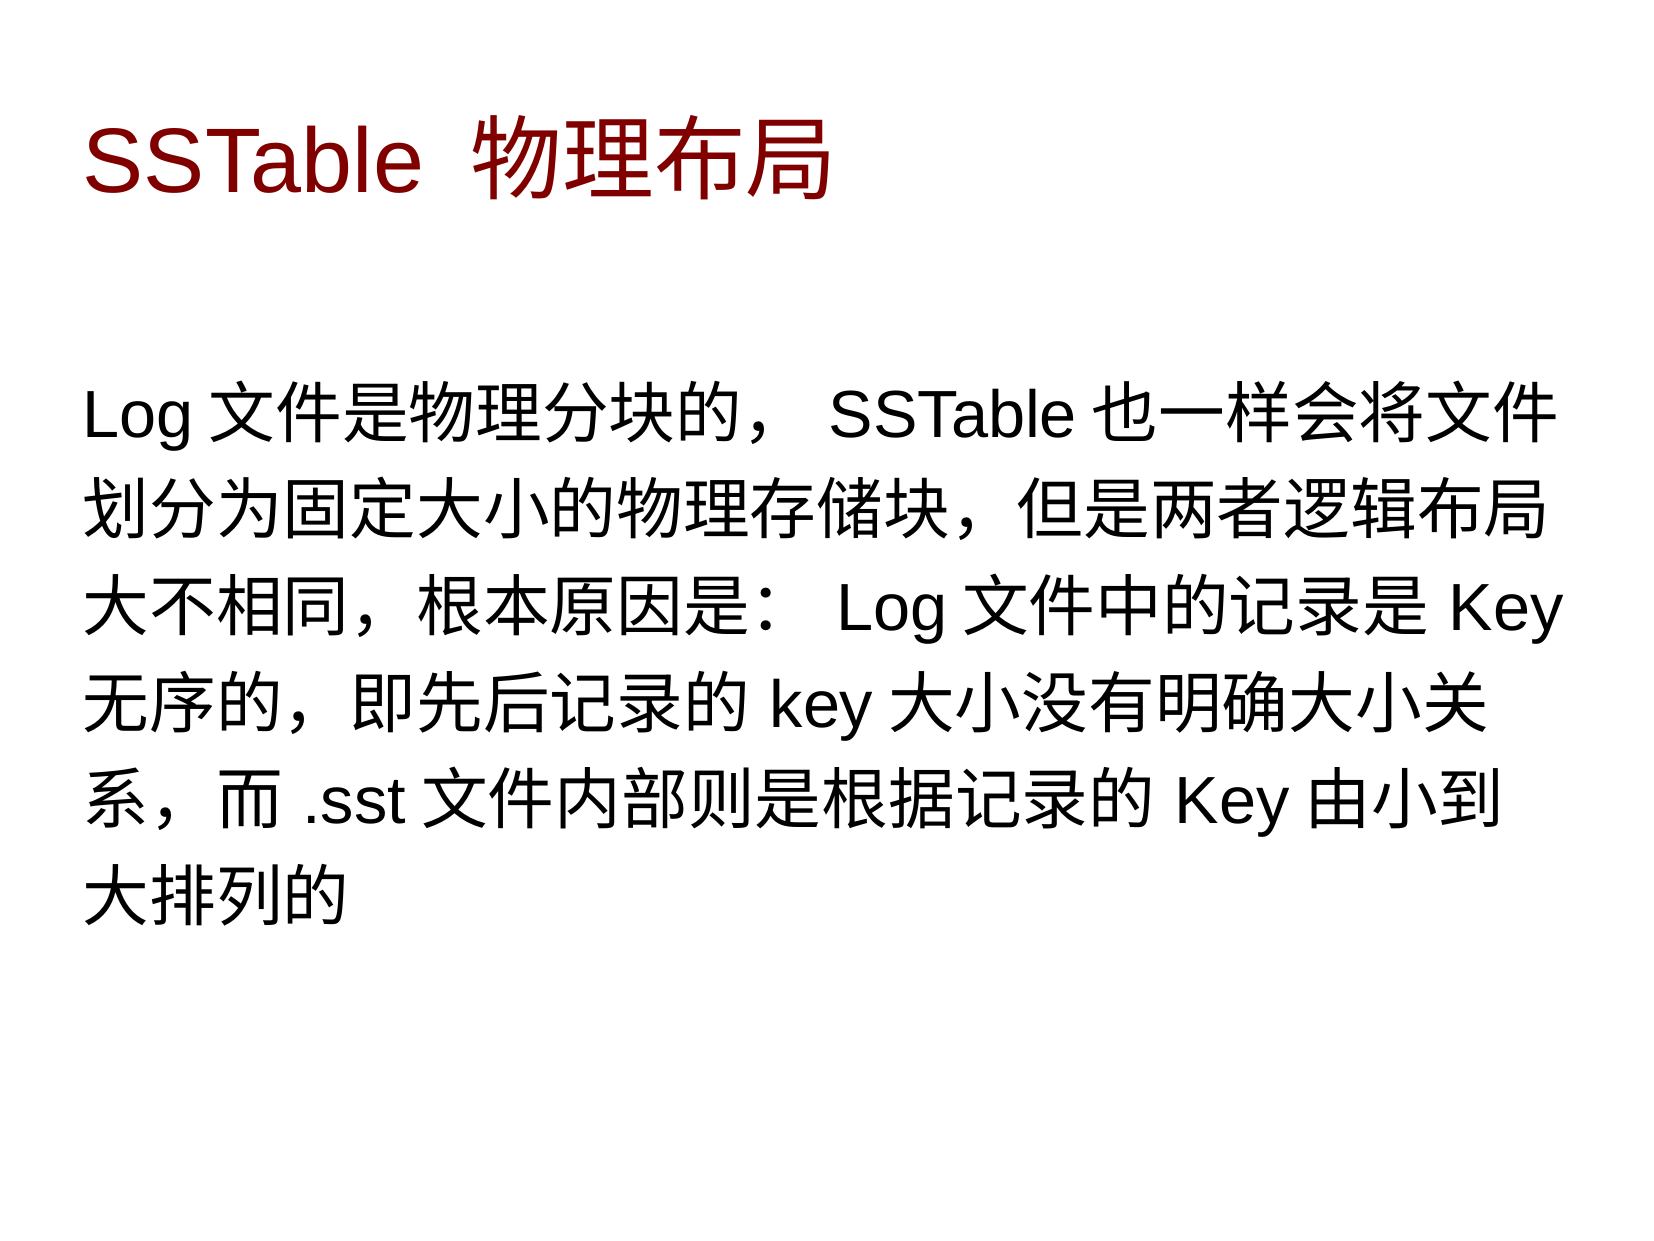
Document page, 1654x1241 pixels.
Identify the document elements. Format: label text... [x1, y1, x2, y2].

title SSTable 物理布局 [82, 49, 1571, 257]
subtitle Log文件是物理分块的，SSTable也一样会将文件划分为固定大小的物理存储块，但是两者逻辑布局大不相同，根本原因是：Log文件中的记录是Key无序的，即先后记录的key大小没有明确大小关系，而.sst文件内部则是根据记录的Key由小到大排列的 [82, 290, 1571, 1010]
